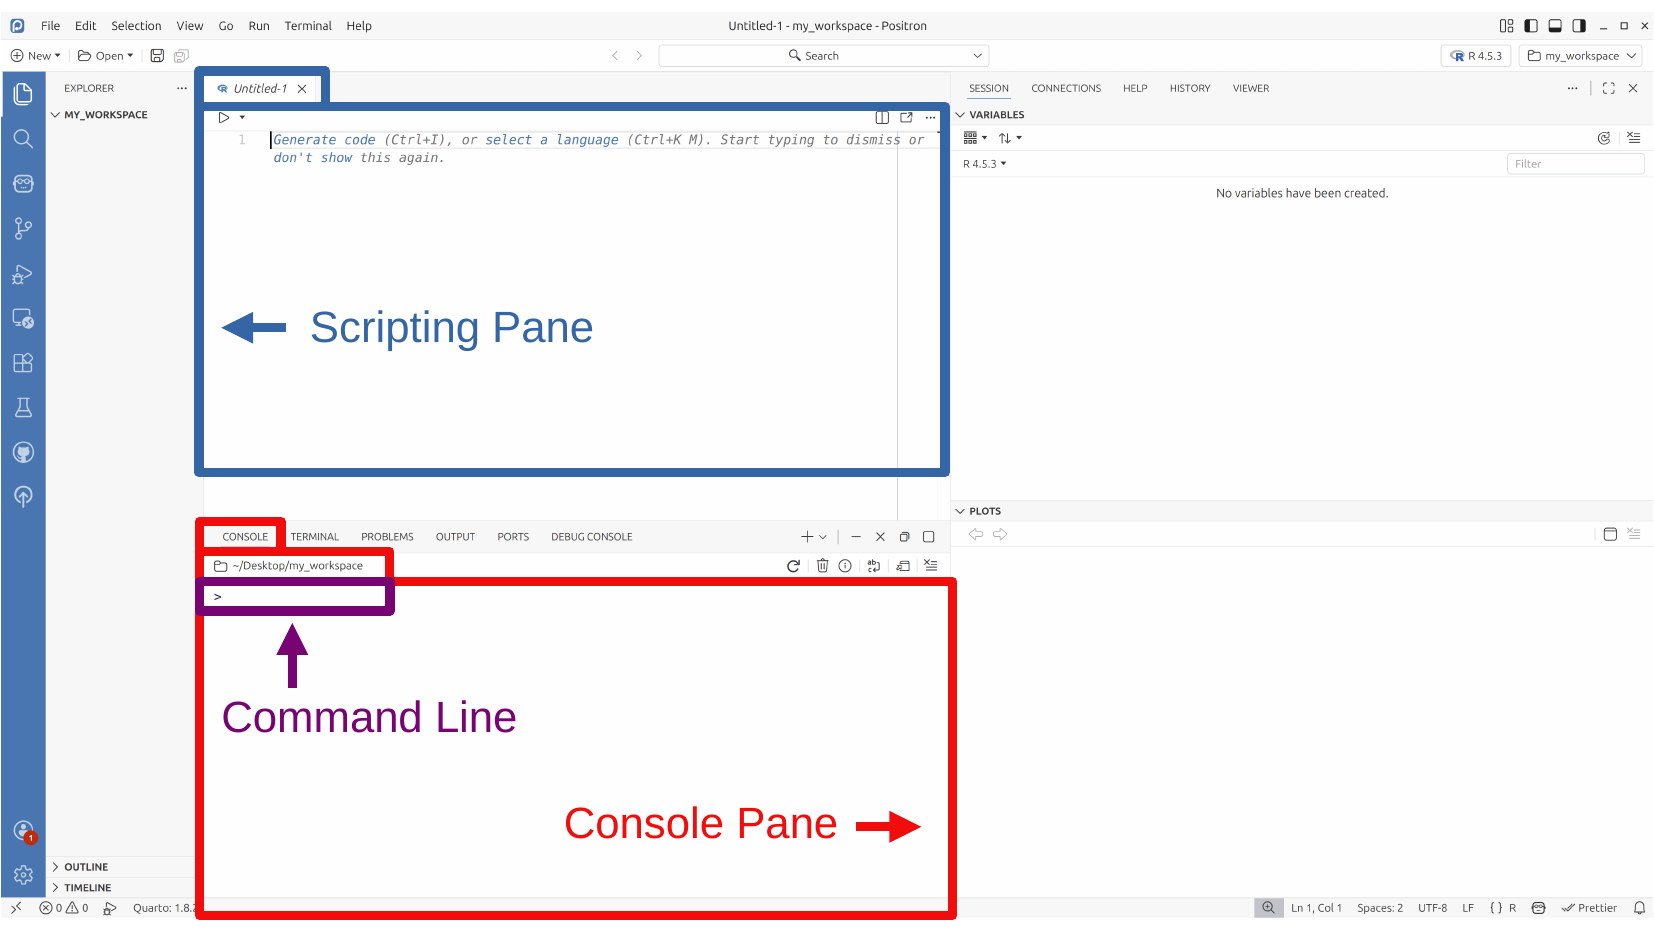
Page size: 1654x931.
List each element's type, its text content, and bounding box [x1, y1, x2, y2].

text_box Console Pane [549, 791, 857, 904]
picture [204, 586, 948, 911]
text_box Scripting Pane [295, 295, 650, 367]
picture [1, 12, 1654, 918]
picture [204, 556, 385, 577]
text_box Command Line [206, 685, 562, 756]
picture [204, 586, 385, 606]
picture [204, 526, 276, 547]
